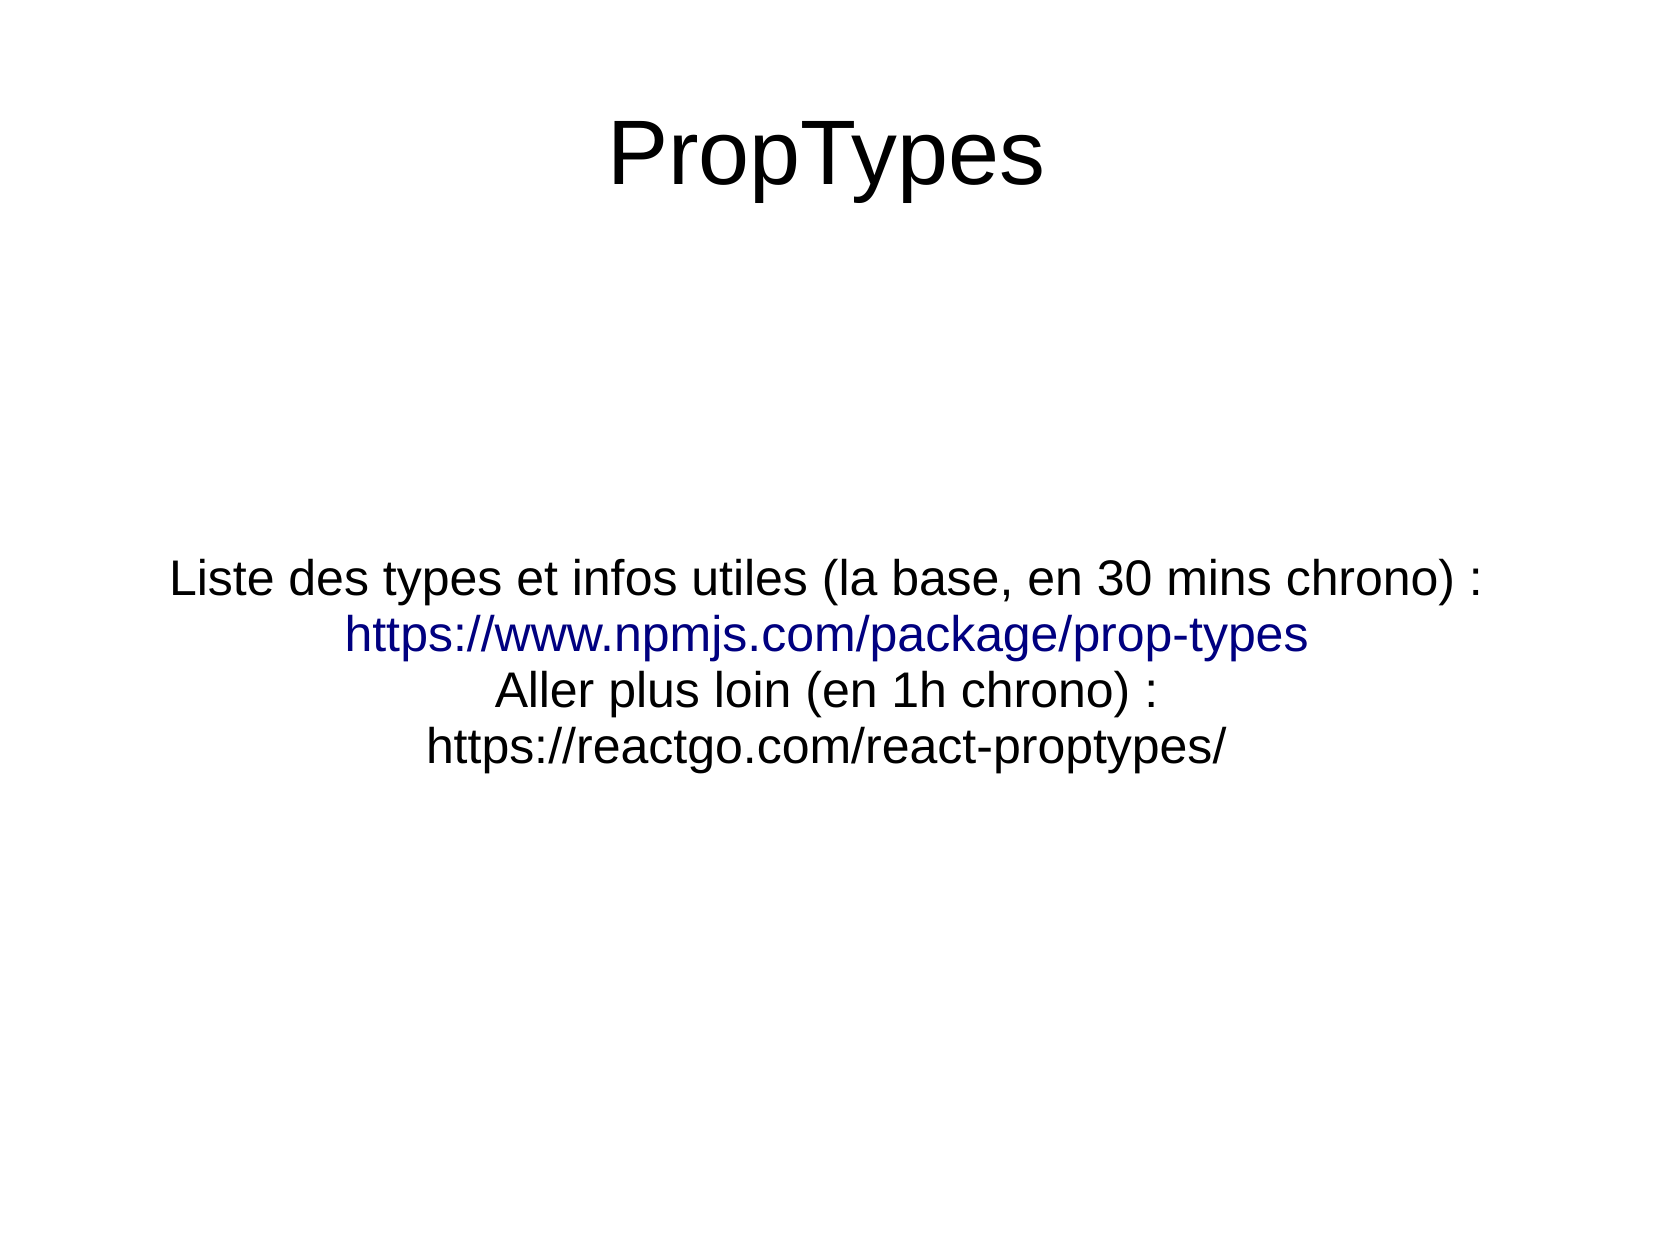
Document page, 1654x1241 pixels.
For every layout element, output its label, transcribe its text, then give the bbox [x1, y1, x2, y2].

title PropTypes [82, 49, 1571, 257]
subtitle Liste des types et infos utiles (la base, en 30 mins chrono) : https://www.npmjs.com/package/prop-types Aller plus loin (en 1h chrono) : https://reactgo.com/react-proptypes/ [82, 290, 1571, 1109]
